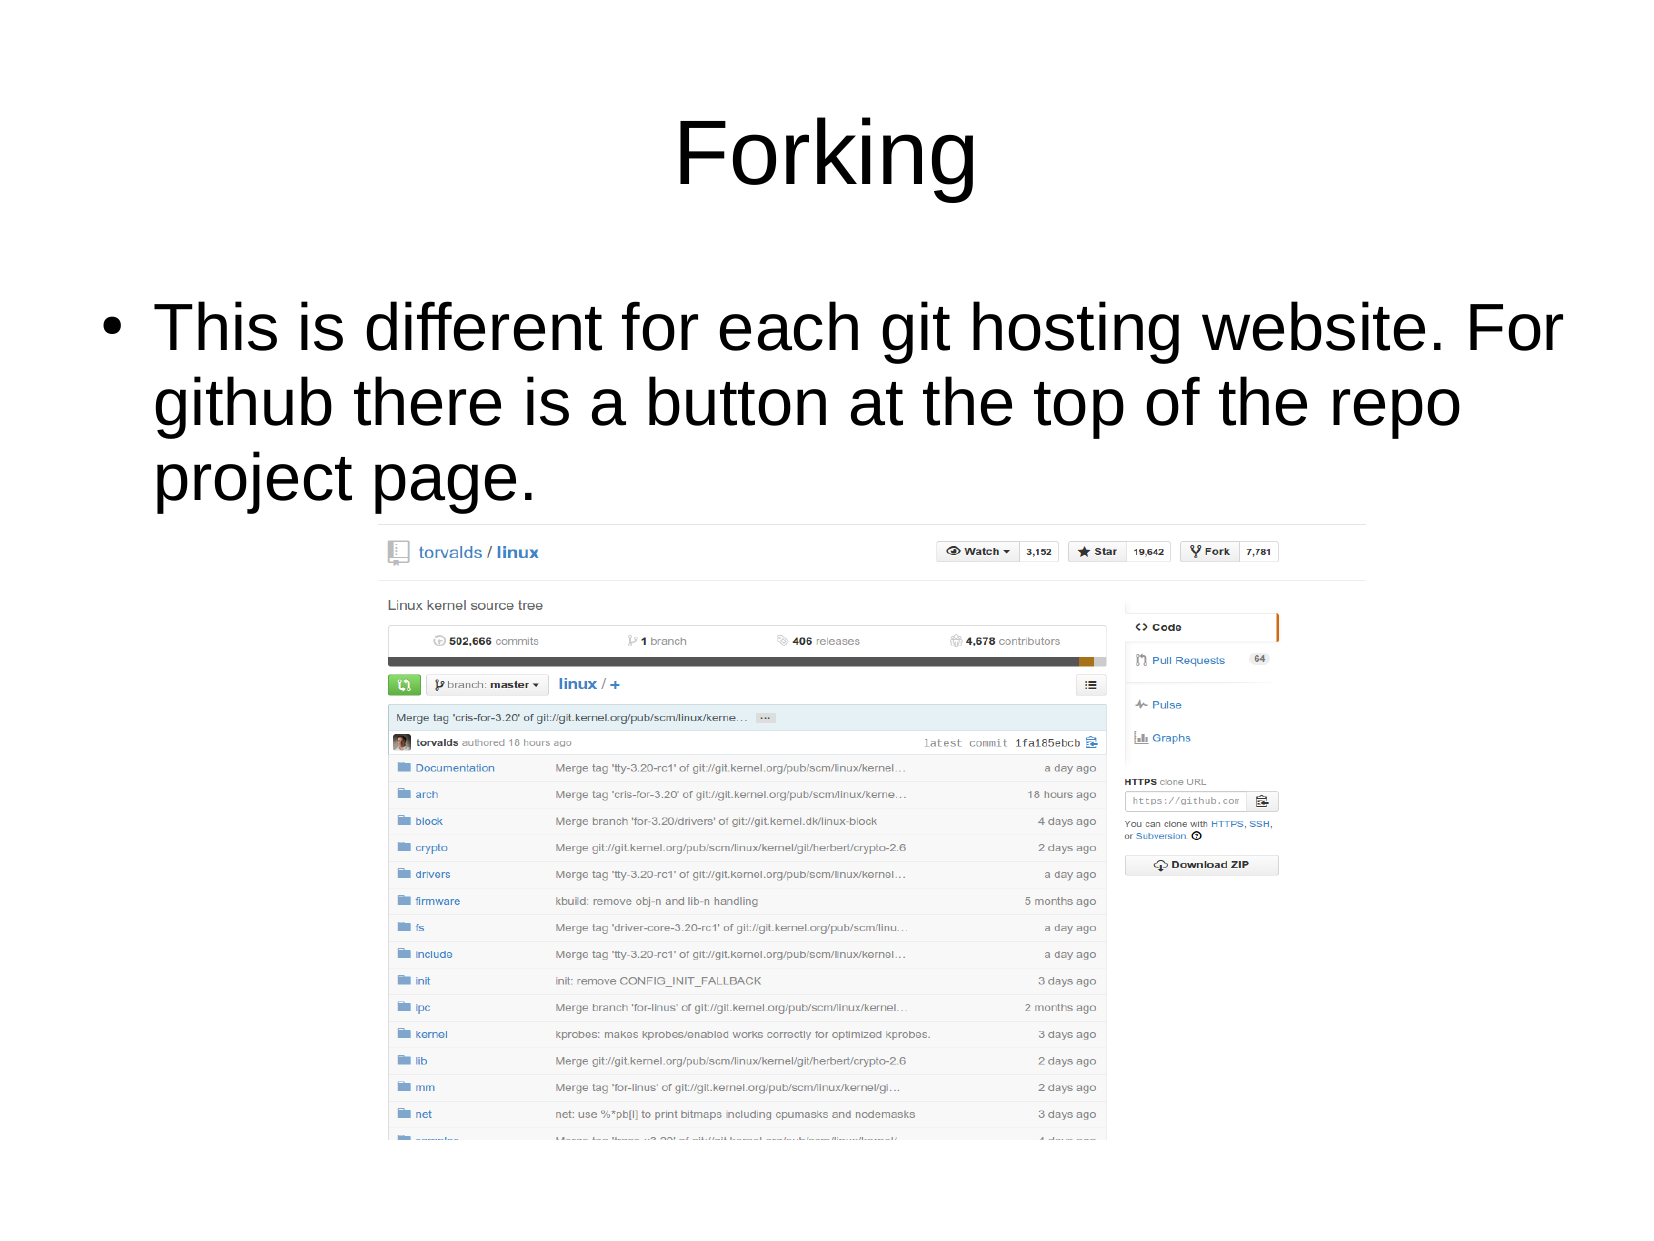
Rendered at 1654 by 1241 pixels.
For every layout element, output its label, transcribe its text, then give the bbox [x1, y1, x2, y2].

title Forking [82, 49, 1571, 257]
list This is different for each git hosting website. For github there is a button at the top of the repo project page. [82, 290, 1571, 1010]
picture [378, 524, 1366, 1141]
